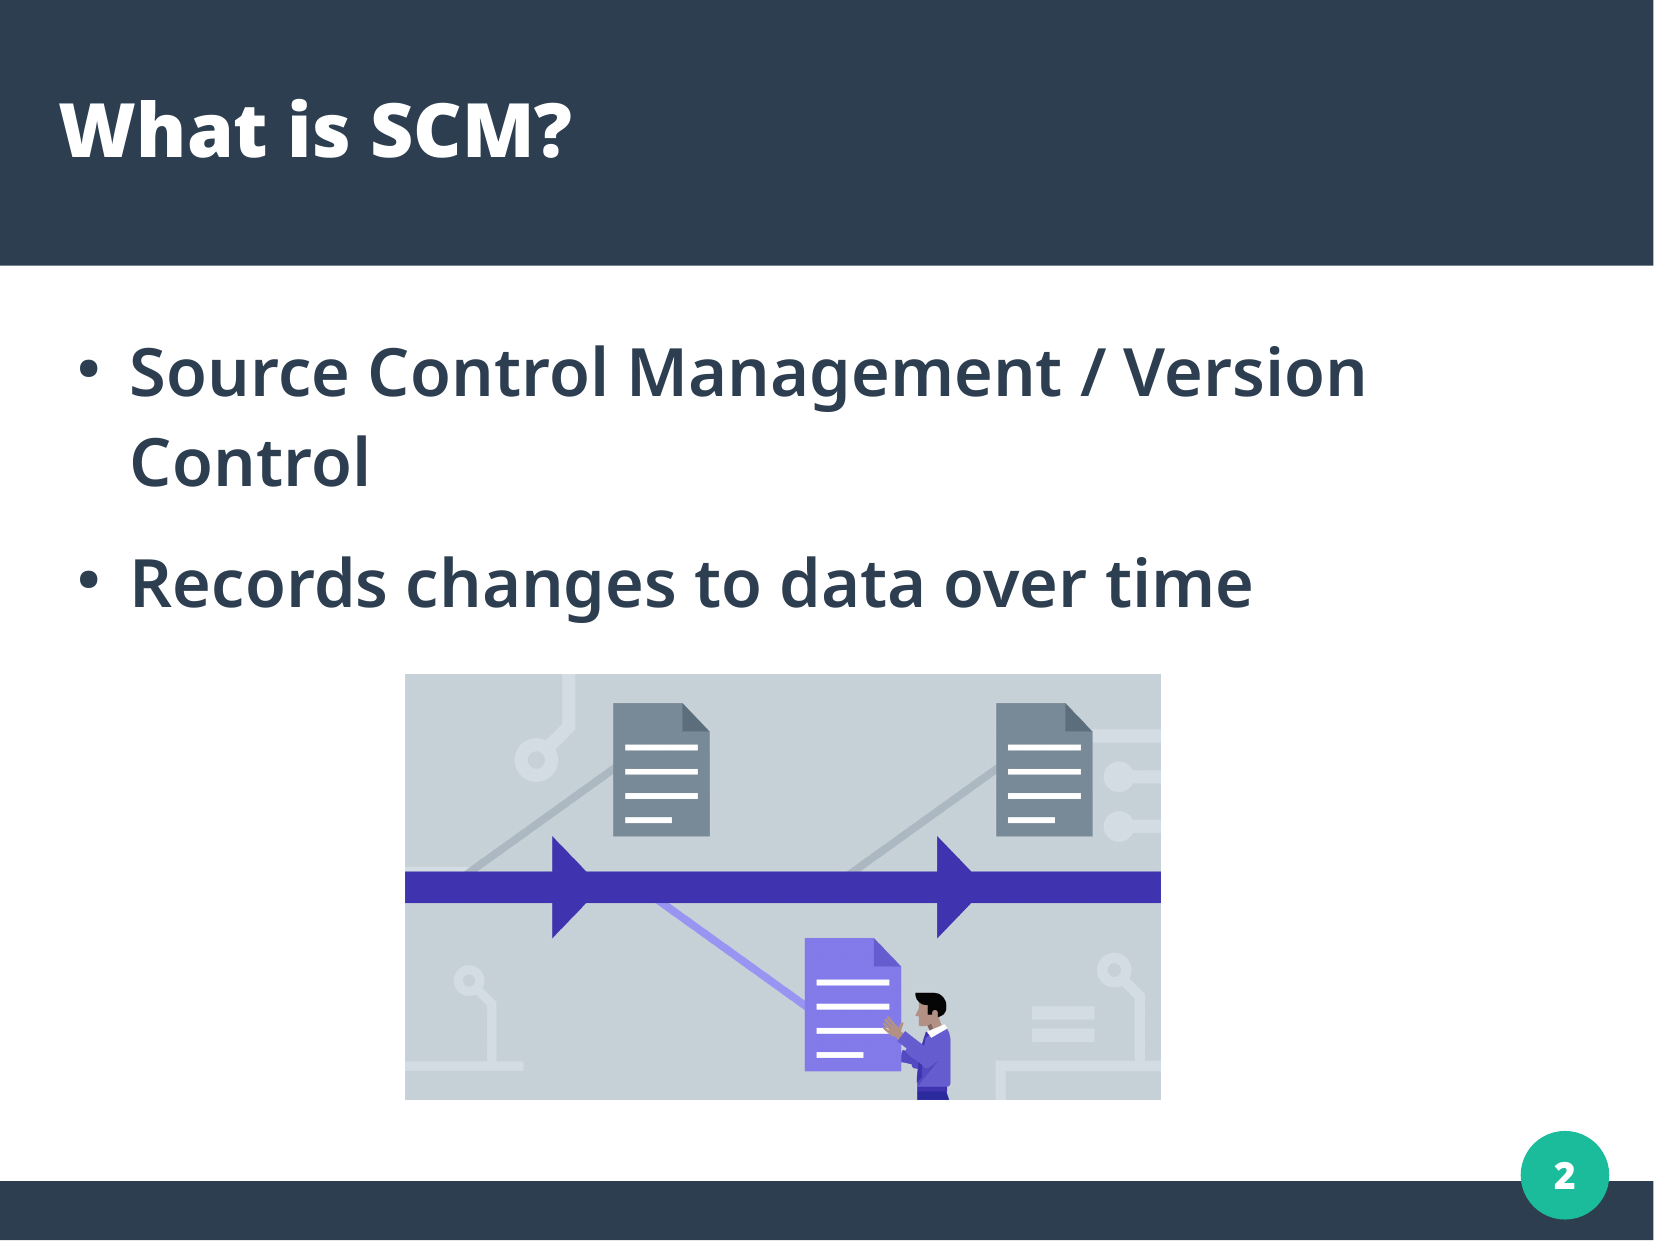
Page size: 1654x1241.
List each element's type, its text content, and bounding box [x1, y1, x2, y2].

list Source Control Management / Version Control Records changes to data over time [59, 324, 1595, 1152]
title What is SCM? [59, 49, 1595, 207]
picture [405, 674, 1161, 1100]
